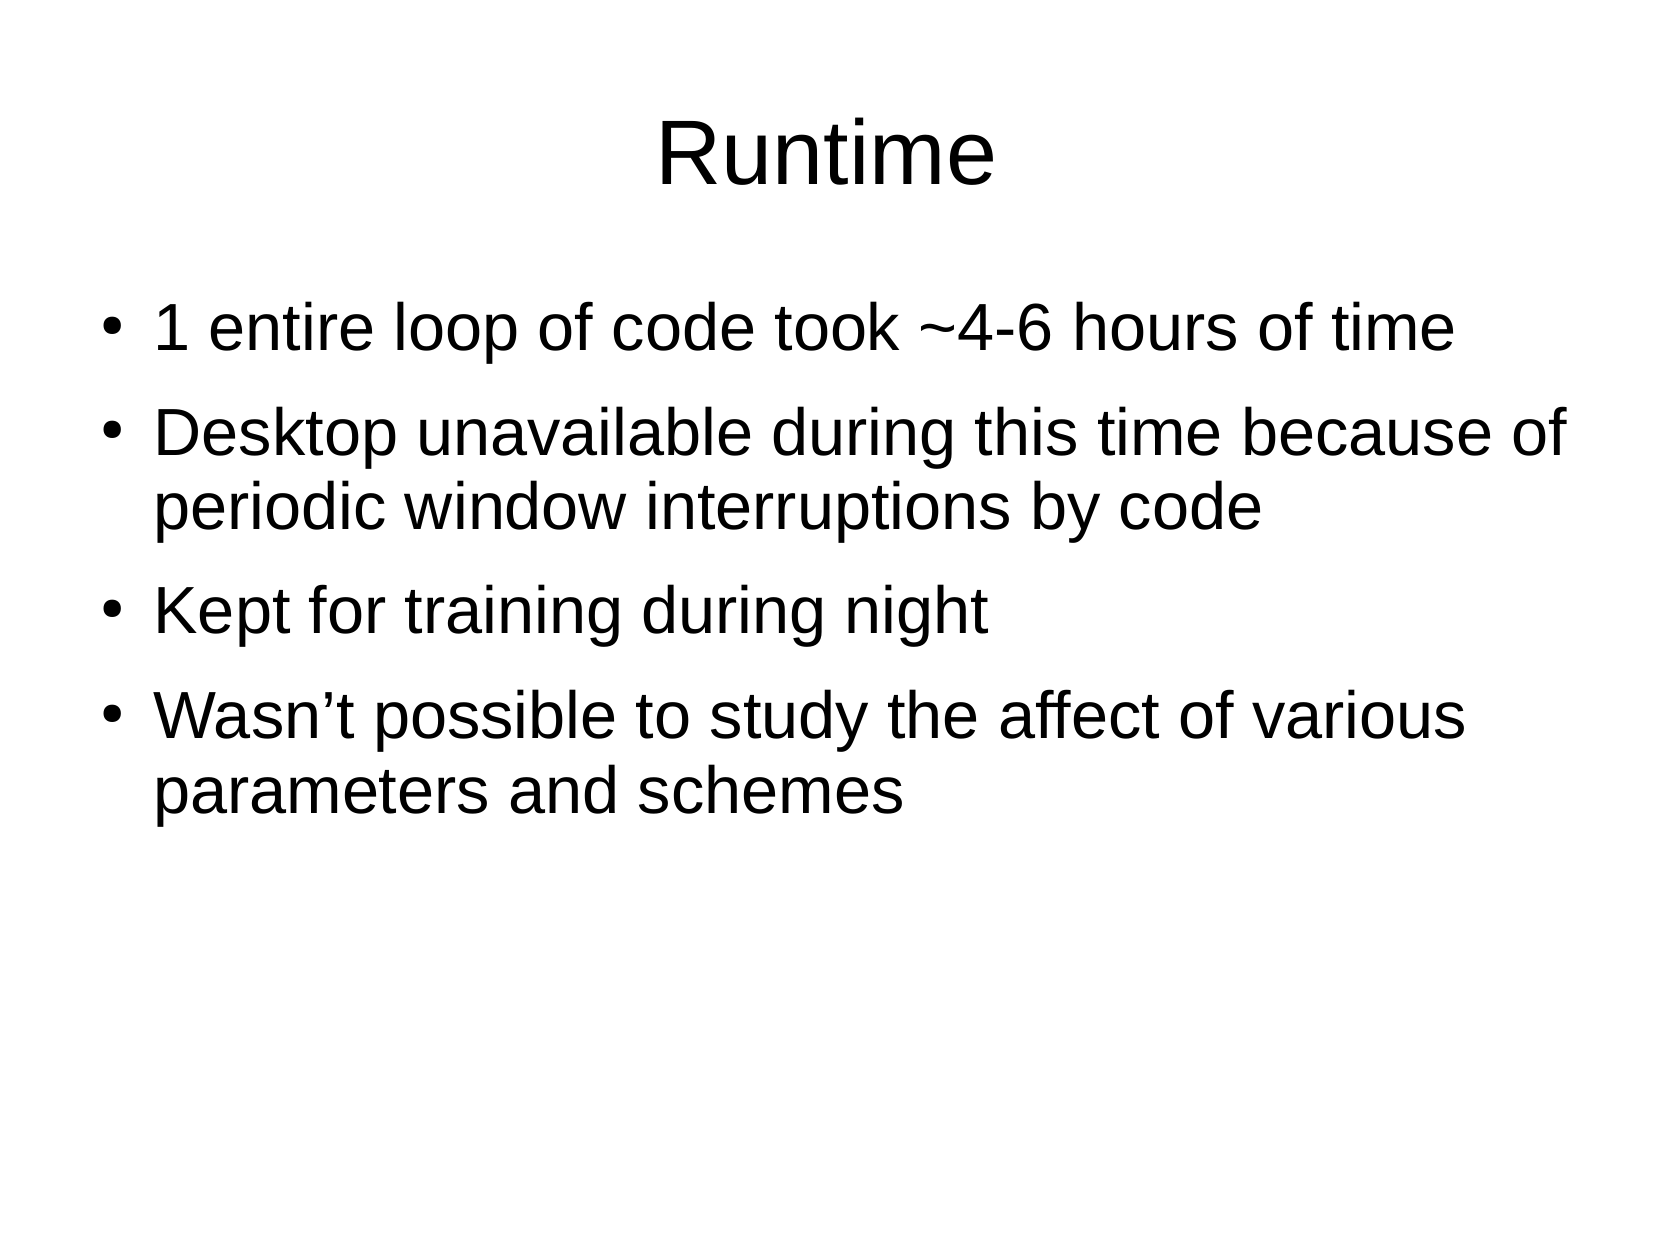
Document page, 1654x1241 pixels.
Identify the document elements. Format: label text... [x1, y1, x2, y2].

list 1 entire loop of code took ~4-6 hours of time Desktop unavailable during this time because of periodic window interruptions by code Kept for training during night Wasn’t possible to study the affect of various parameters and schemes [82, 290, 1571, 1010]
title Runtime [82, 49, 1571, 257]
